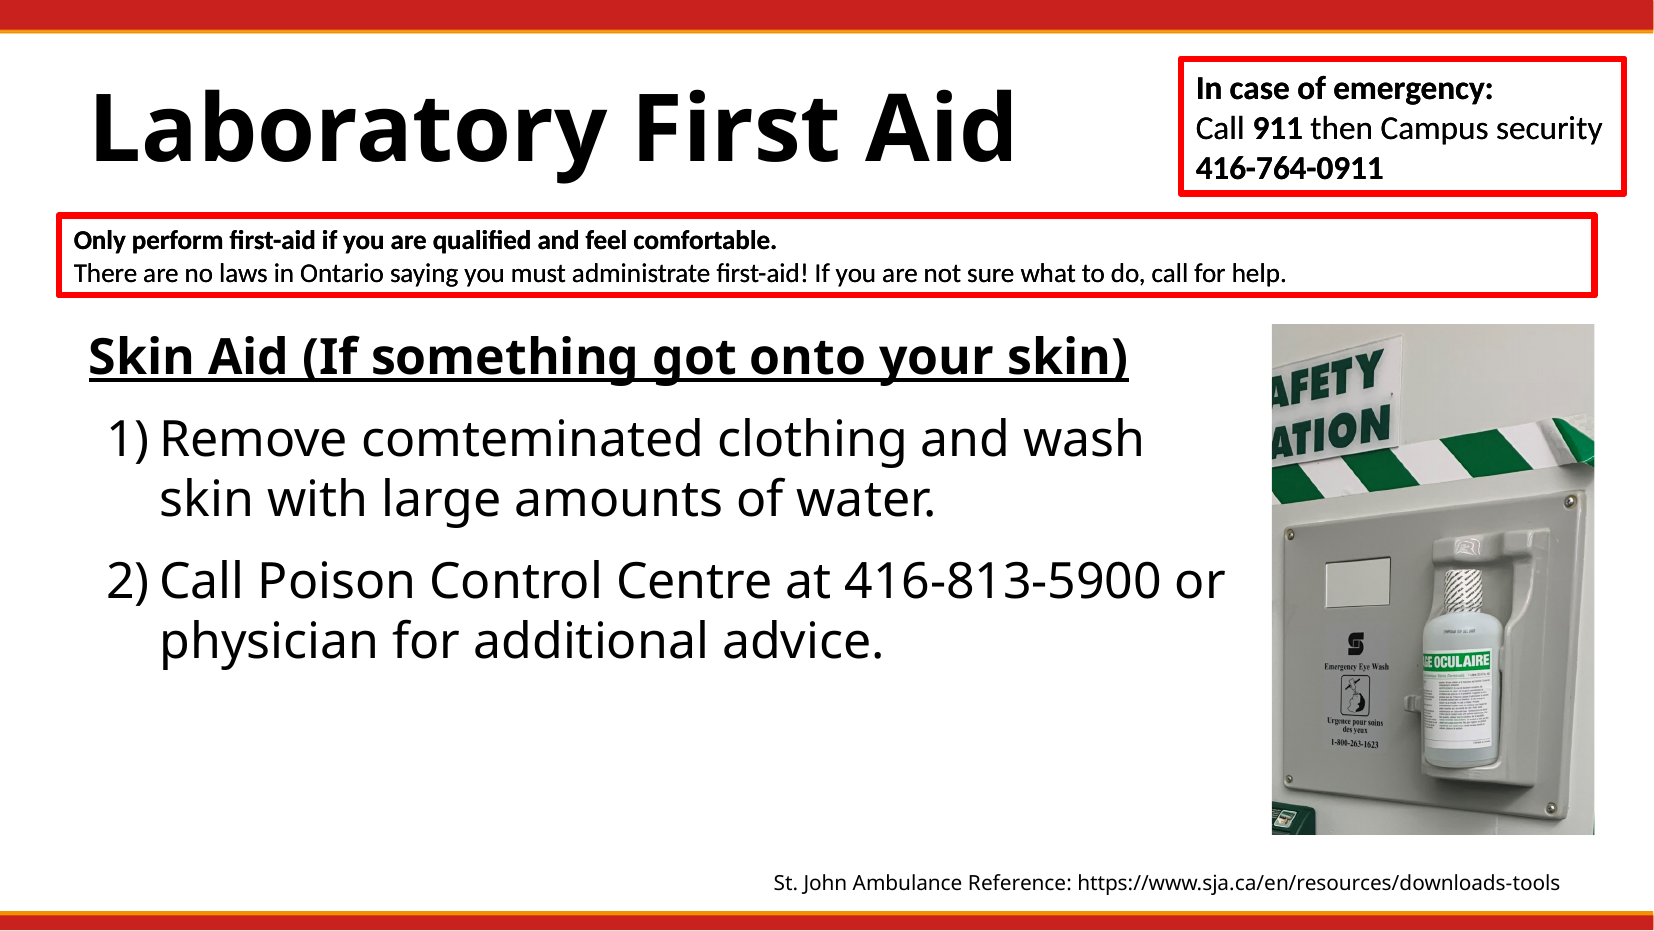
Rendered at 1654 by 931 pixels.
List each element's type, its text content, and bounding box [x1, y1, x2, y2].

picture [1271, 324, 1595, 835]
text_box St. John Ambulance Reference: https://www.sja.ca/en/resources/downloads-tools [767, 864, 1625, 901]
list Skin Aid (If something got onto your skin) Remove comteminated clothing and wash skin with large amounts of water. Call Poison Control Centre at 416-813-5900 or physician for additional advice. [88, 324, 1241, 857]
text_box Only perform first-aid if you are qualified and feel comfortable. There are no laws in Ontario saying you must administrate first-aid! If you are not sure what to do, call for help. [59, 215, 1595, 296]
title Laboratory First Aid [88, 44, 1565, 207]
text_box In case of emergency: Call 911 then Campus security 416-764-0911 [1181, 58, 1625, 194]
